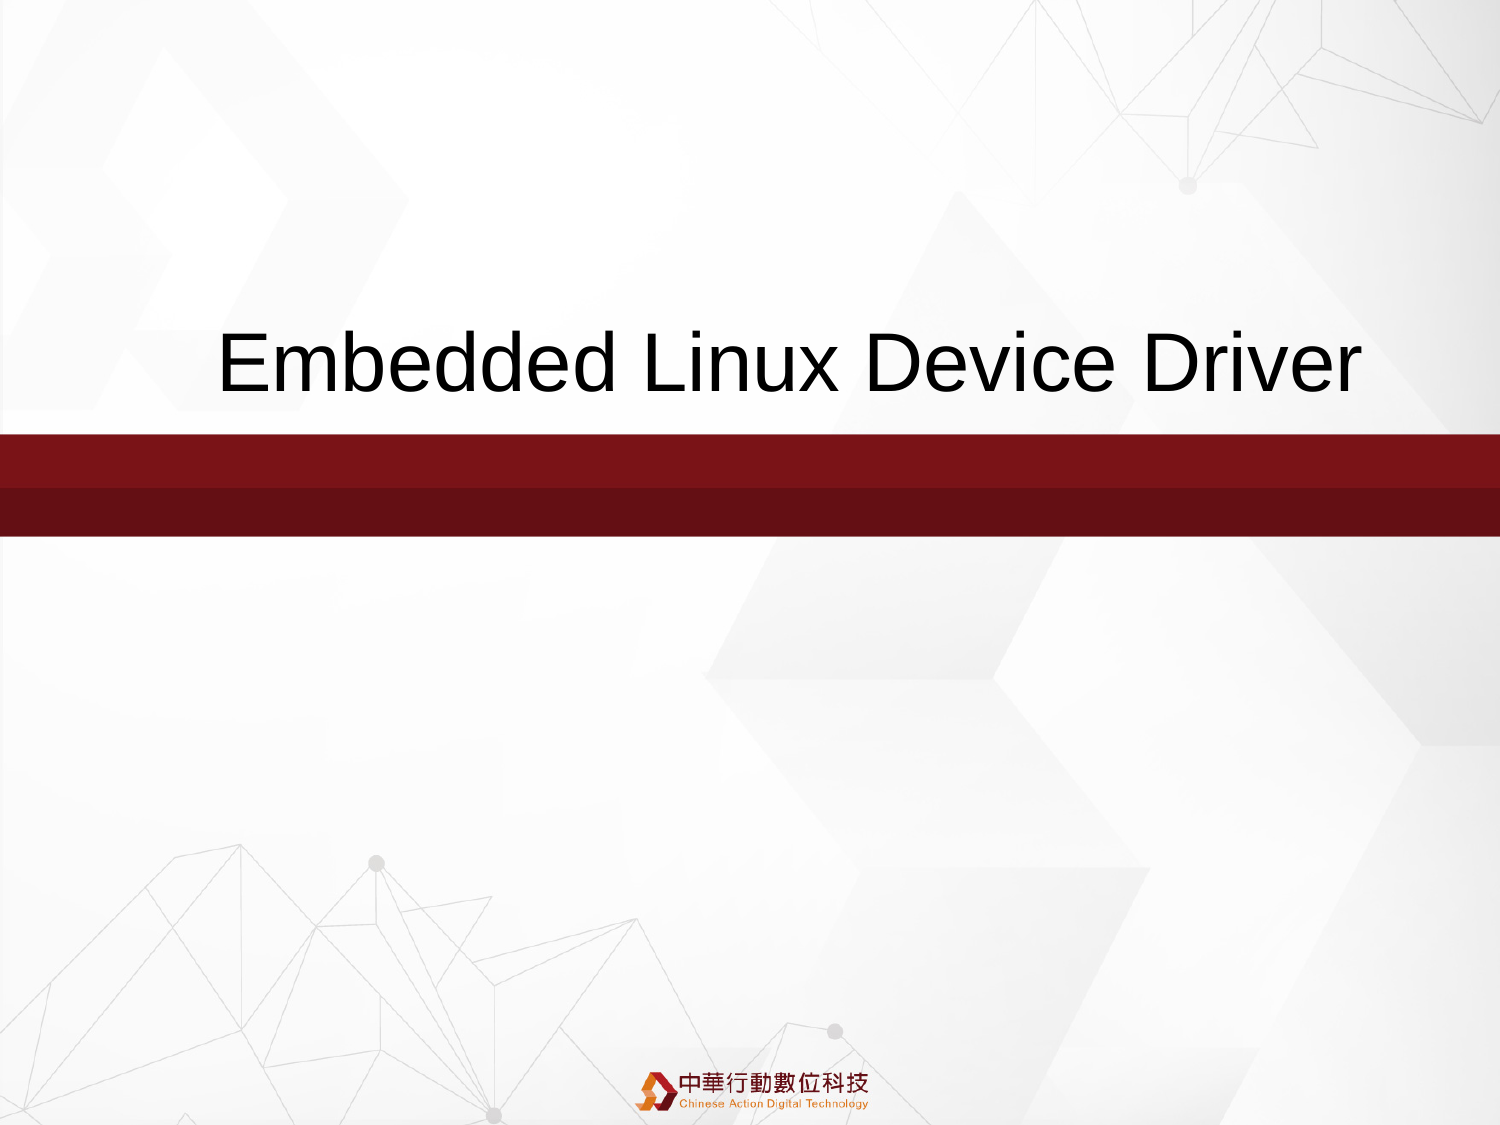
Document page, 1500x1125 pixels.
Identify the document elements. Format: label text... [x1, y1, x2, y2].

title Embedded Linux Device Driver [149, 299, 1401, 491]
picture [0, 0, 1500, 1125]
